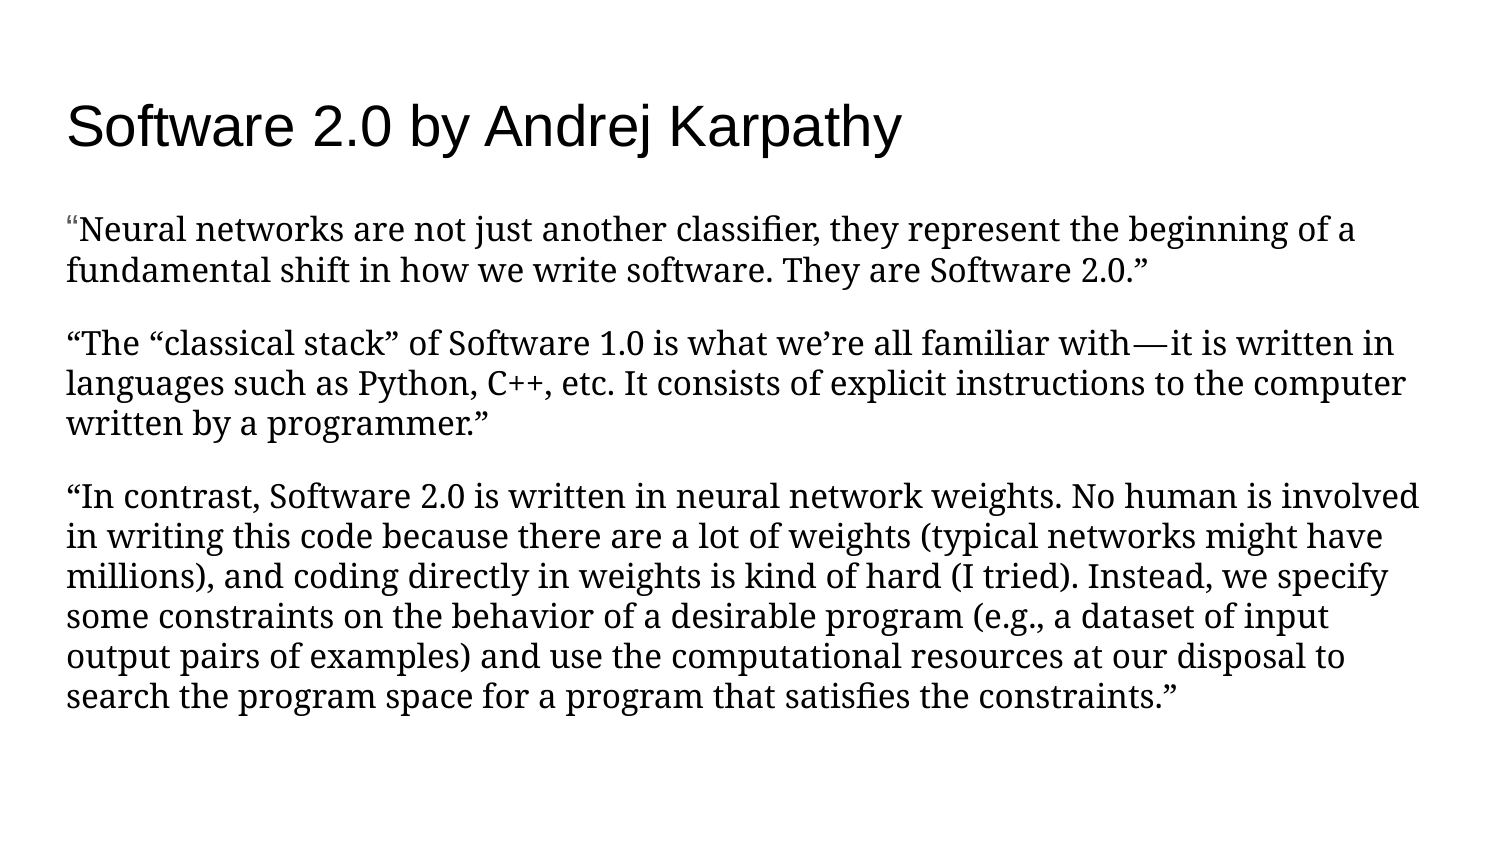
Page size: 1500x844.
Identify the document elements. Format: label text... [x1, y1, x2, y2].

title Software 2.0 by Andrej Karpathy [51, 72, 1449, 167]
list “Neural networks are not just another classifier, they represent the beginning of a fundamental shift in how we write software. They are Software 2.0.” “The “classical stack” of Software 1.0 is what we’re all familiar with — it is written in languages such as Python, C++, etc. It consists of explicit instructions to the computer written by a programmer.” “In contrast, Software 2.0 is written in neural network weights. No human is involved in writing this code because there are a lot of weights (typical networks might have millions), and coding directly in weights is kind of hard (I tried). Instead, we specify some constraints on the behavior of a desirable program (e.g., a dataset of input output pairs of examples) and use the computational resources at our disposal to search the program space for a program that satisfies the constraints.” [51, 189, 1449, 822]
